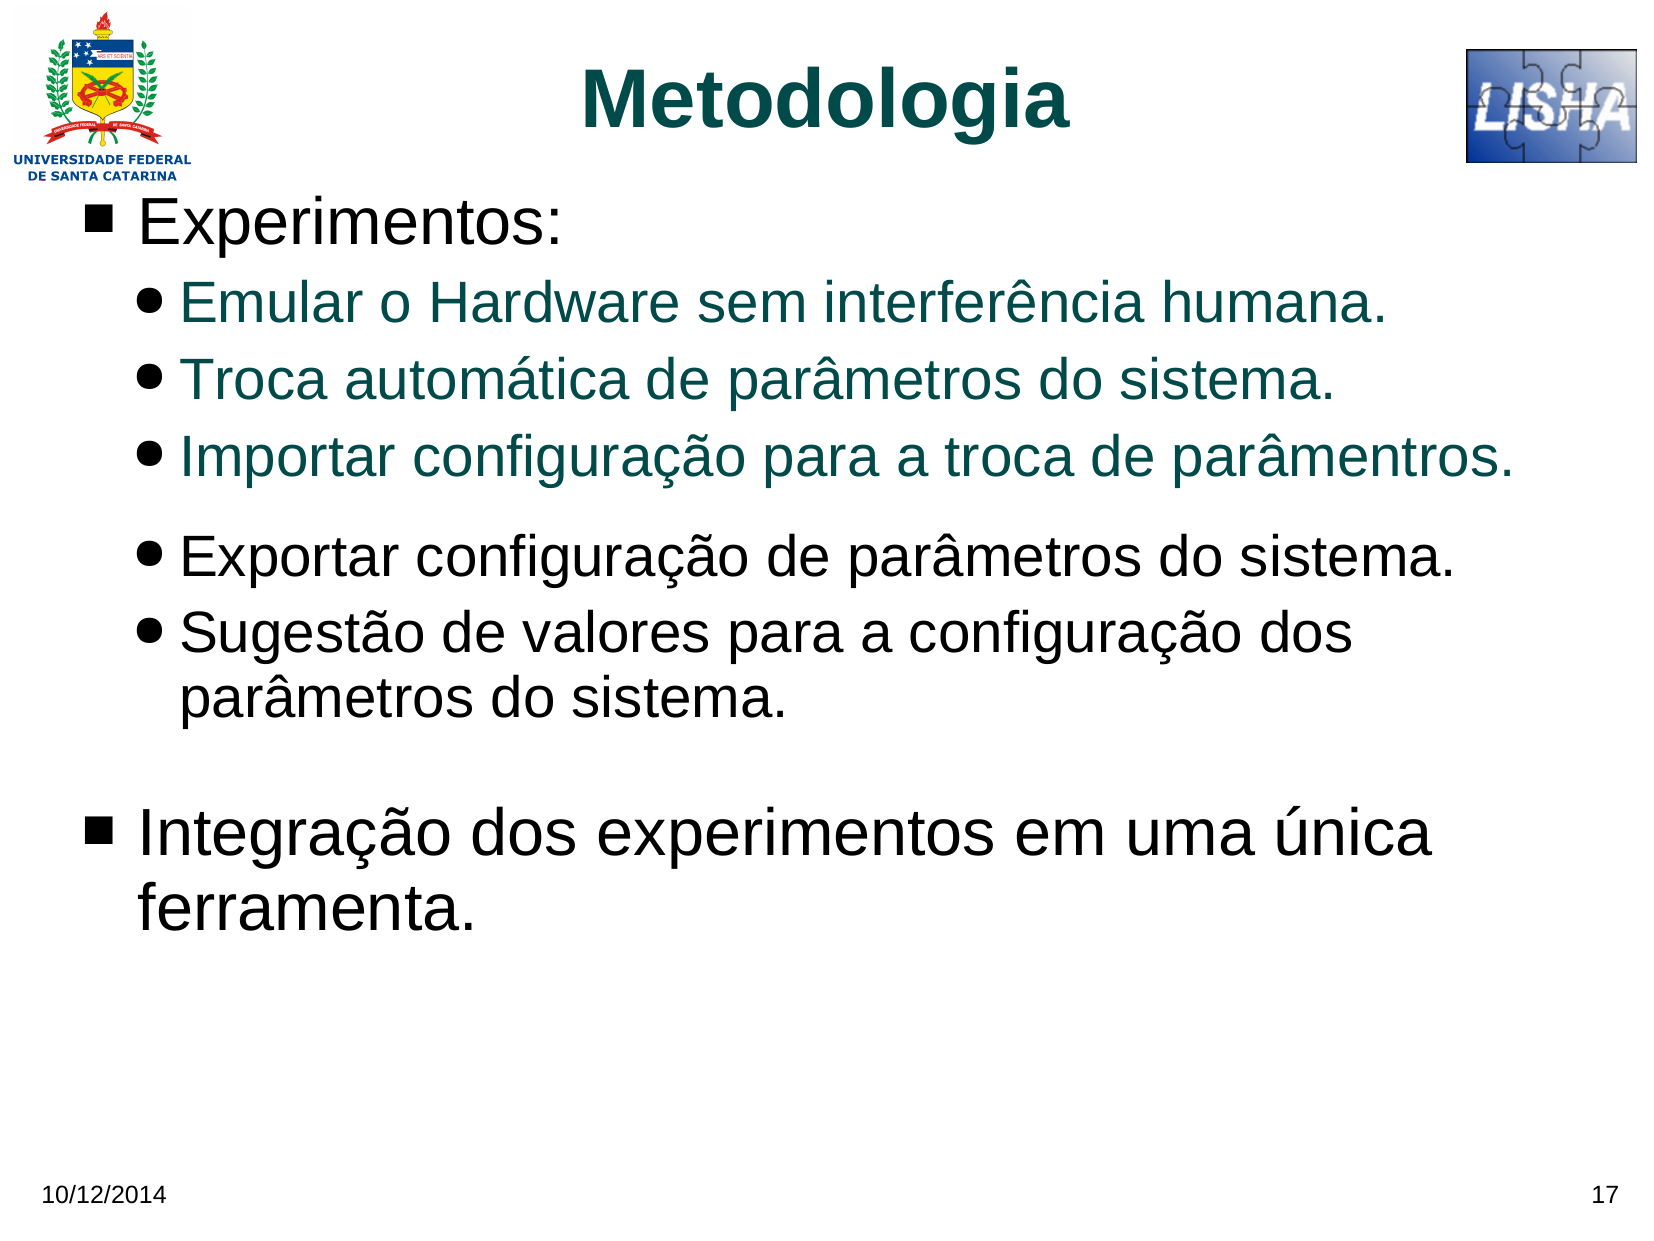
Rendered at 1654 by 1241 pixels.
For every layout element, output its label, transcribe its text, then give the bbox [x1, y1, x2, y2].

picture [13, 6, 191, 181]
title Metodologia [190, 27, 1461, 183]
list Experimentos: Emular o Hardware sem interferência humana. Troca automática de parâmetros do sistema. Importar configuração para a troca de parâmentros. Exportar configuração de parâmetros do sistema. Sugestão de valores para a configuração dos parâmetros do sistema. Integração dos experimentos em uma única ferramenta. [37, 183, 1613, 1122]
picture [1466, 49, 1637, 163]
